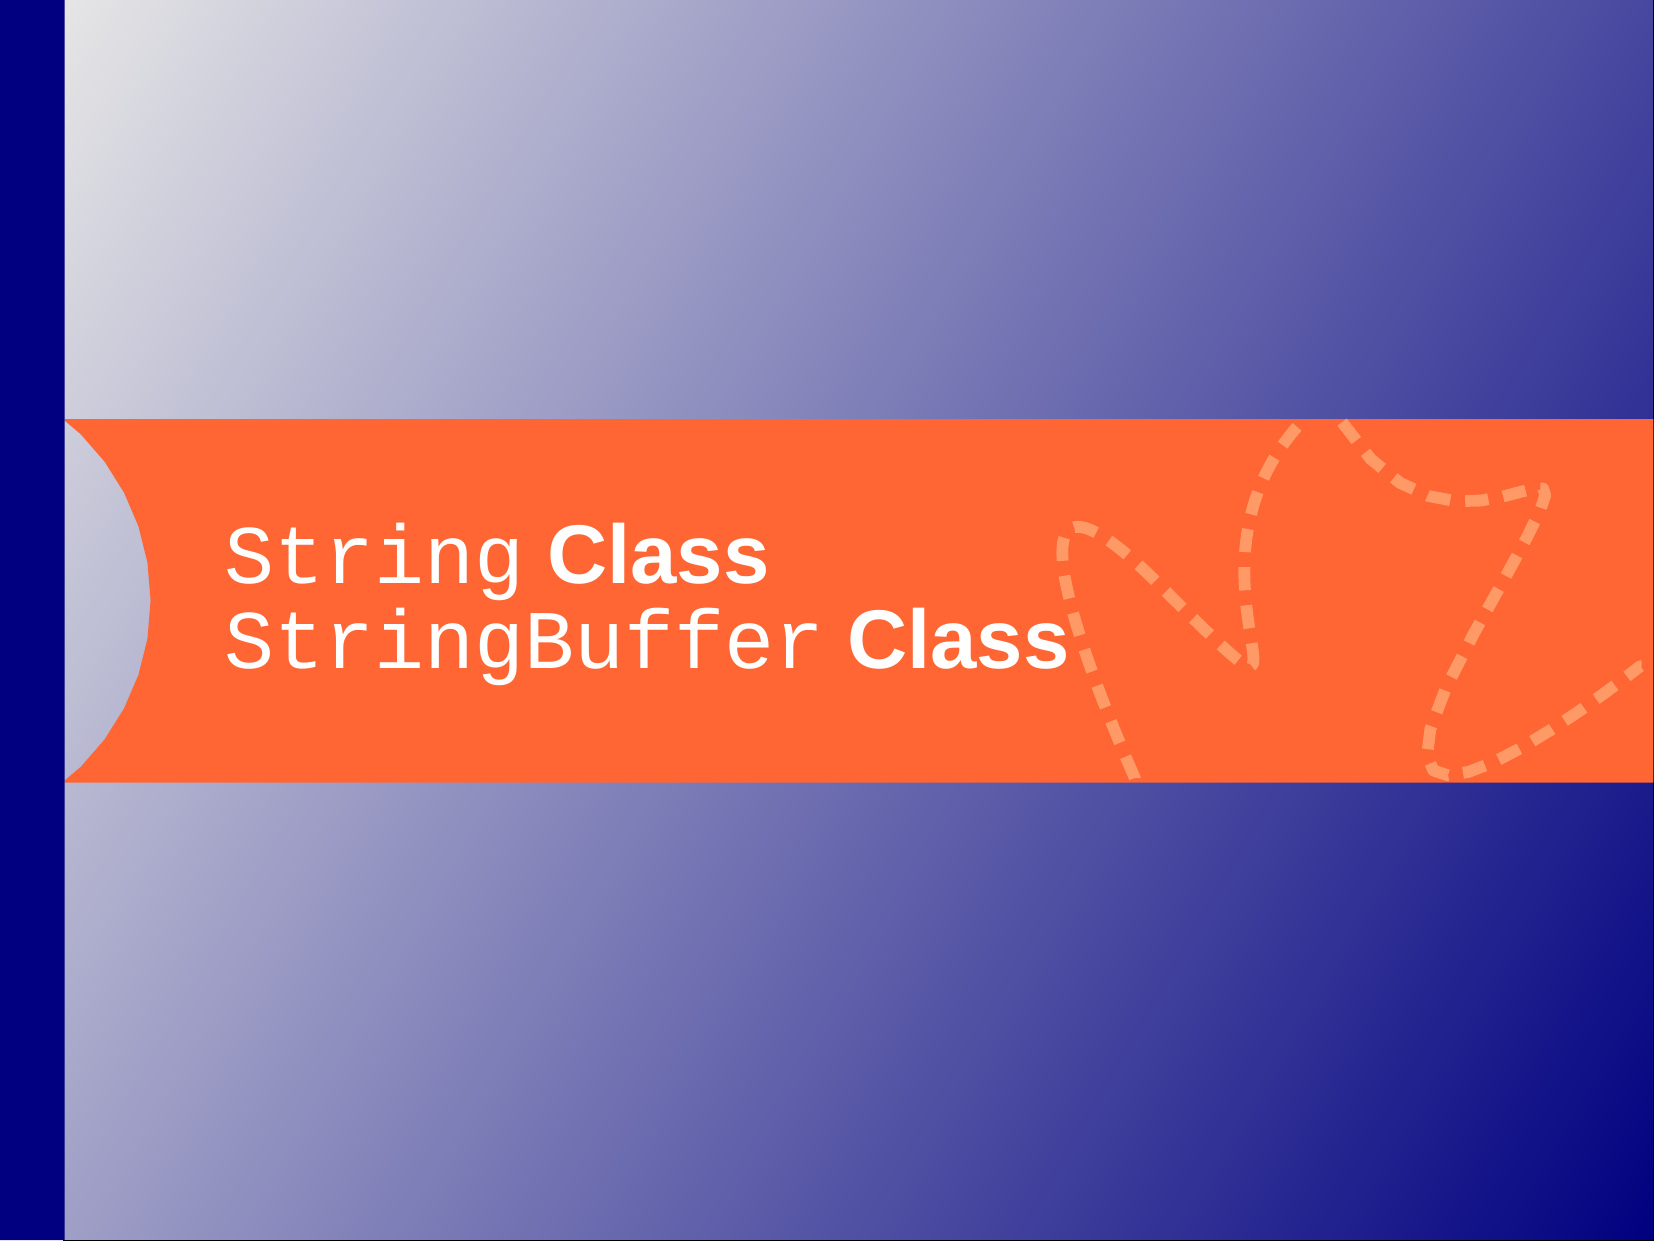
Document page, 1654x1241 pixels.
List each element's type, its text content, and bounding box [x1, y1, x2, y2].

title String Class StringBuffer Class [224, 497, 1431, 704]
